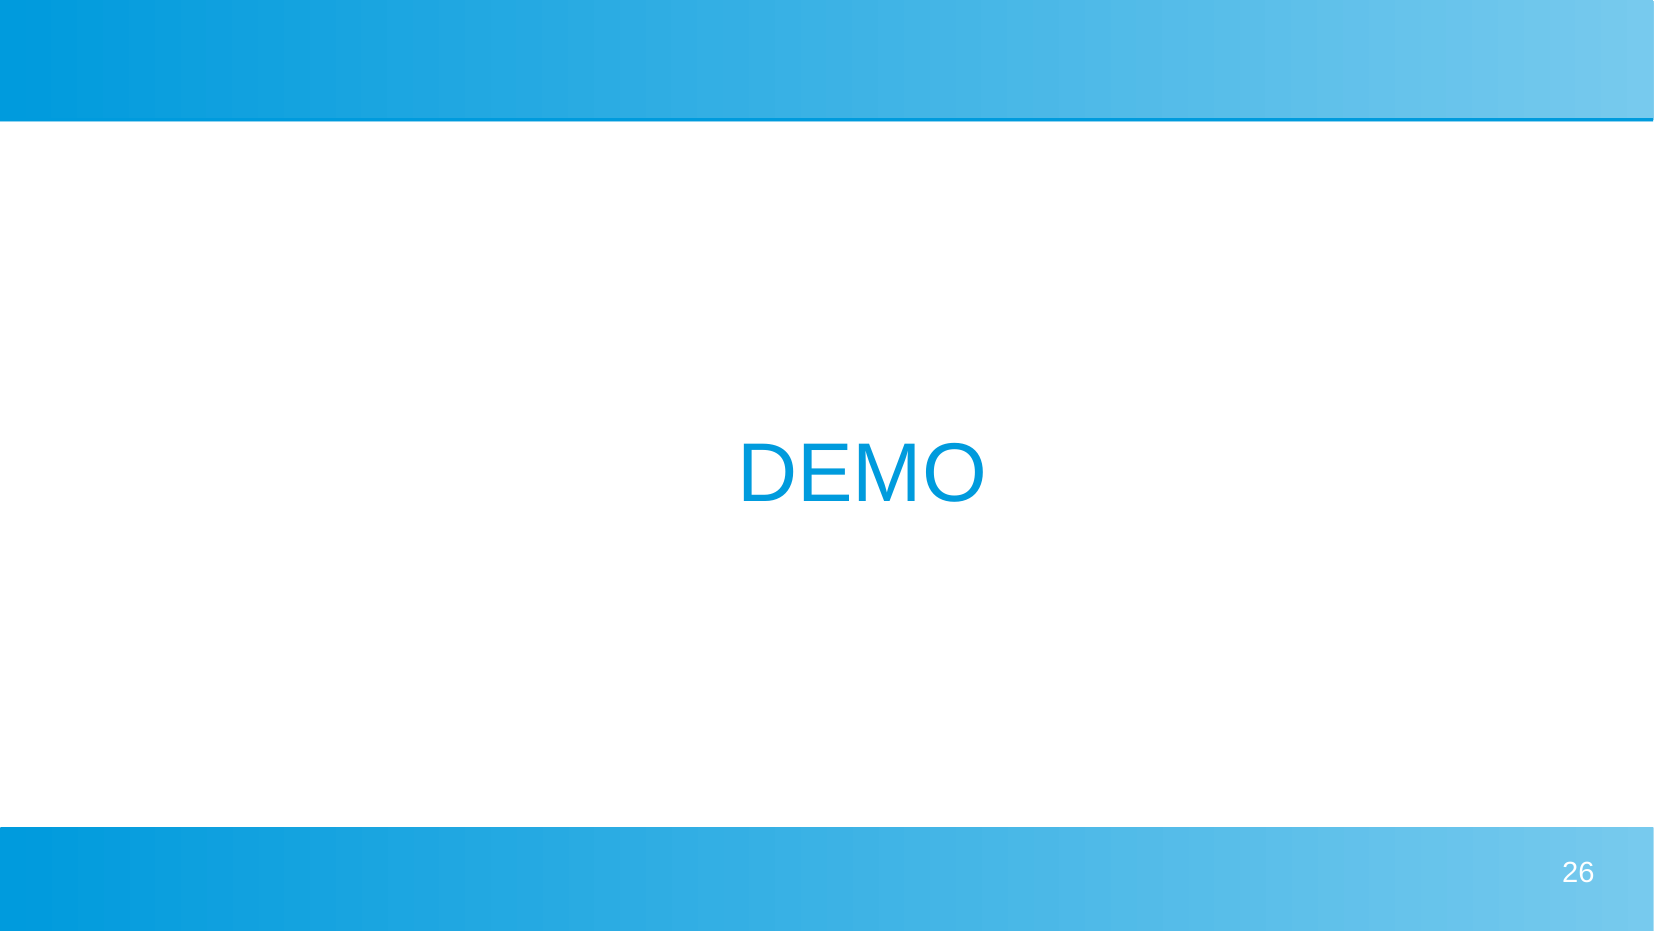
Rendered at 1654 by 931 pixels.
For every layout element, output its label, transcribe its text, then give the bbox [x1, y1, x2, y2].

list DEMO [59, 177, 1595, 768]
